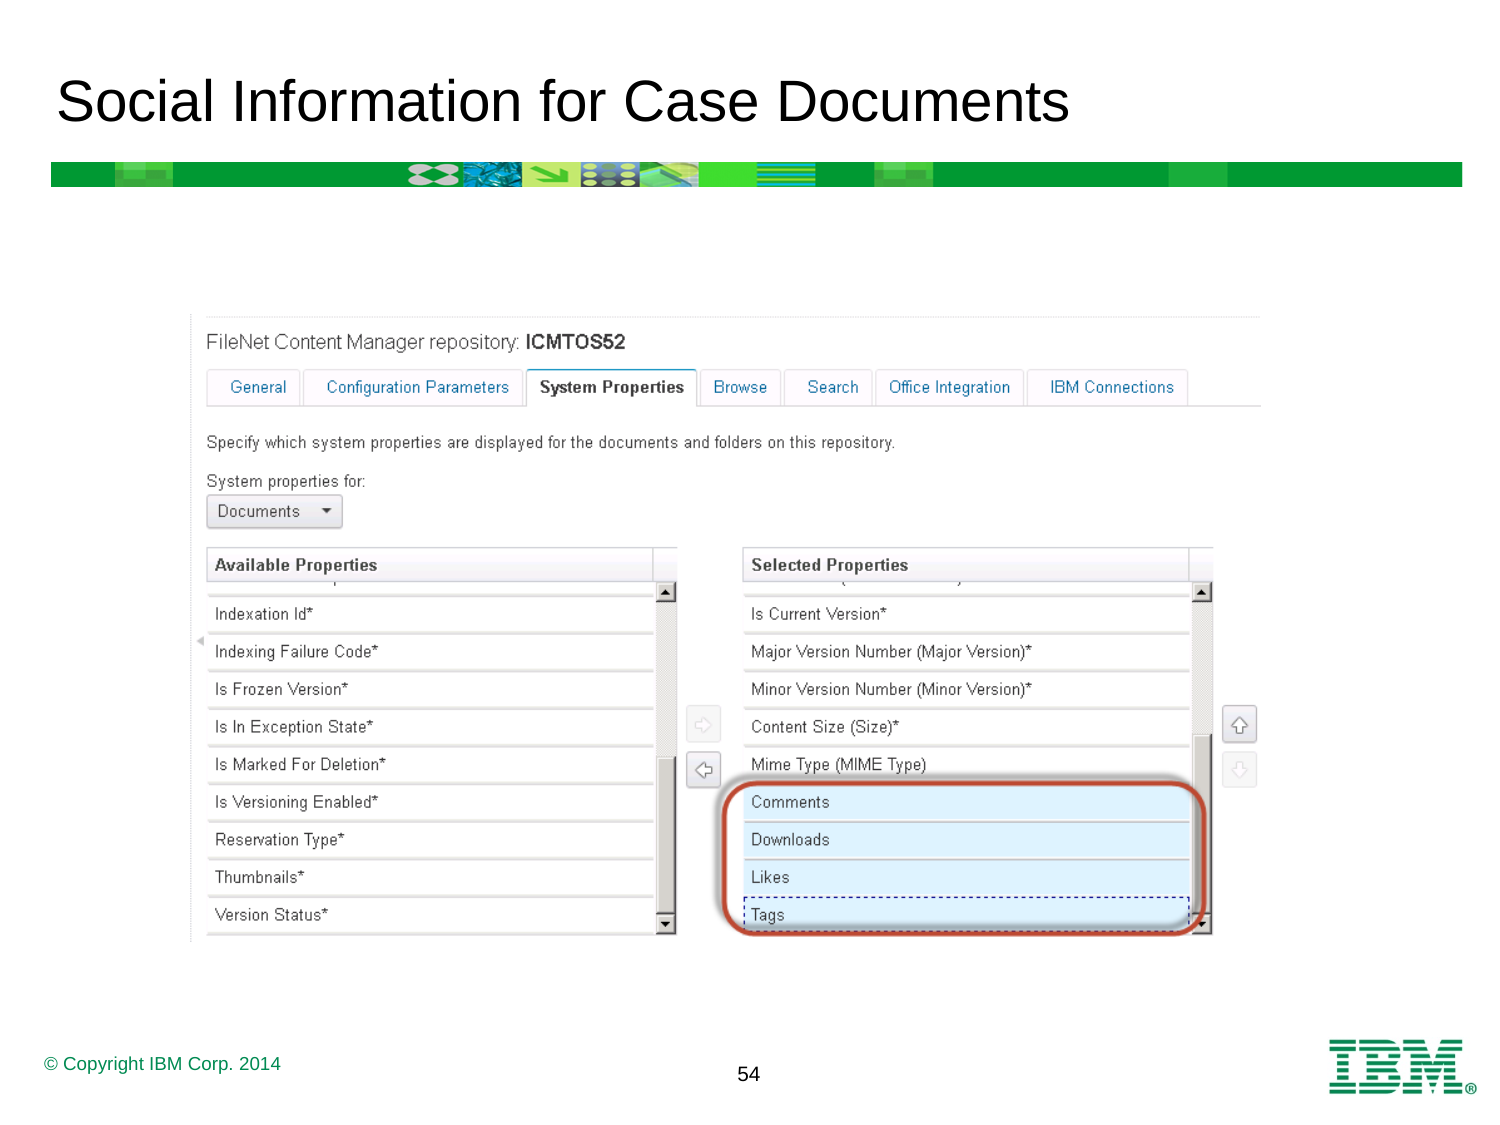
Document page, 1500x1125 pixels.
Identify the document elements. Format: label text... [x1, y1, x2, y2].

text_box Social Information for Case Documents [41, 31, 1500, 165]
picture [184, 314, 1261, 942]
picture [1327, 1037, 1479, 1096]
text_box <number> [425, 1052, 776, 1113]
picture [50, 165, 1463, 189]
